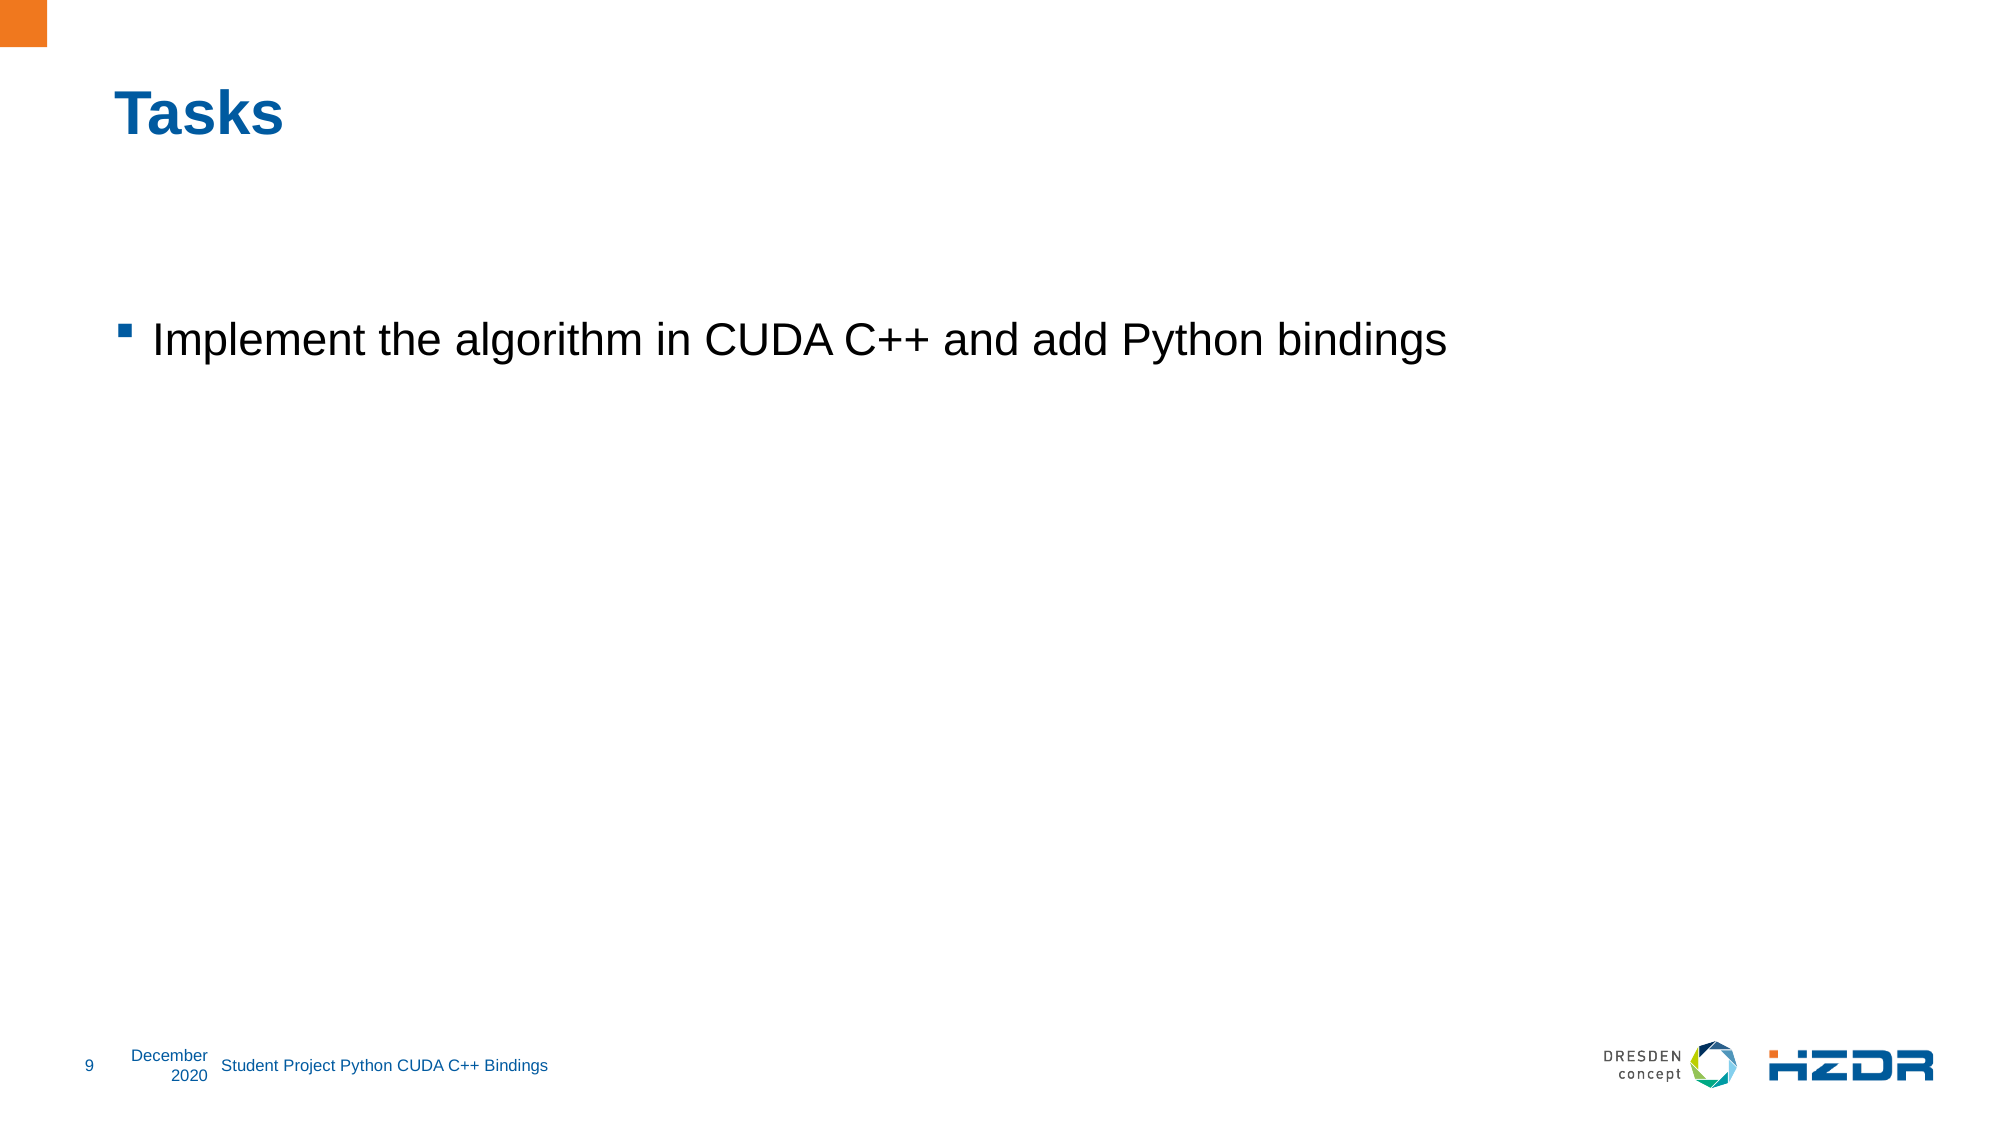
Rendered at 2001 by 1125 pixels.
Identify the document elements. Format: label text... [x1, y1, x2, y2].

title Tasks [114, 80, 1934, 148]
picture [1768, 1049, 1934, 1081]
list Implement the algorithm in CUDA C++ and add Python bindings [114, 251, 1934, 1014]
picture [1603, 1040, 1738, 1089]
slide_number <number> [6, 1034, 95, 1095]
footer Student Project Python CUDA C++ Bindings [221, 1034, 965, 1095]
slide_number December 2020 [107, 1034, 208, 1095]
